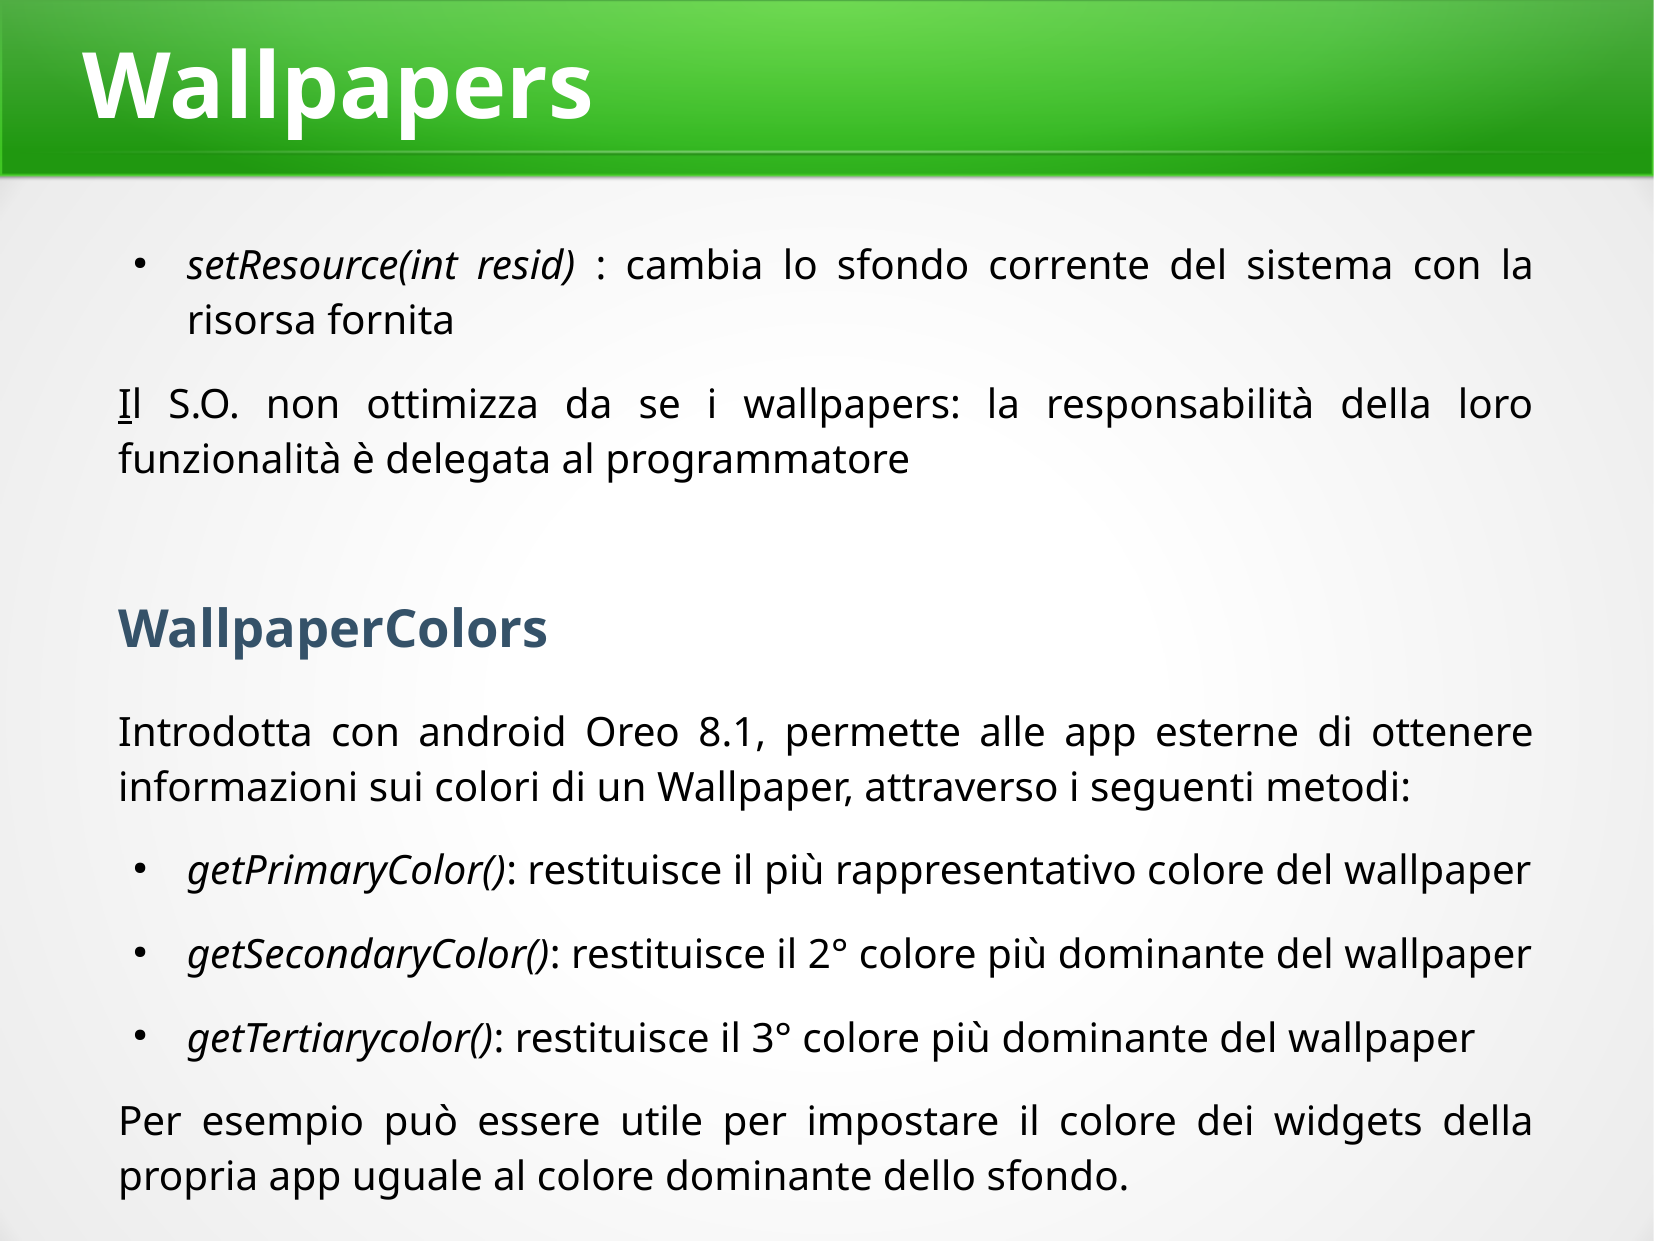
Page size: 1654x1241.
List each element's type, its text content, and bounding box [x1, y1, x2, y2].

list setResource(int resid) : cambia lo sfondo corrente del sistema con la risorsa fornita Il S.O. non ottimizza da se i wallpapers: la responsabilità della loro funzionalità è delegata al programmatore WallpaperColors Introdotta con android Oreo 8.1, permette alle app esterne di ottenere informazioni sui colori di un Wallpaper, attraverso i seguenti metodi: getPrimaryColor(): restituisce il più rappresentativo colore del wallpaper getSecondaryColor(): restituisce il 2° colore più dominante del wallpaper getTertiarycolor(): restituisce il 3° colore più dominante del wallpaper Per esempio può essere utile per impostare il colore dei widgets della propria app uguale al colore dominante dello sfondo. [118, 236, 1536, 1241]
title Wallpapers [82, 11, 1571, 154]
picture [0, 0, 1654, 1241]
